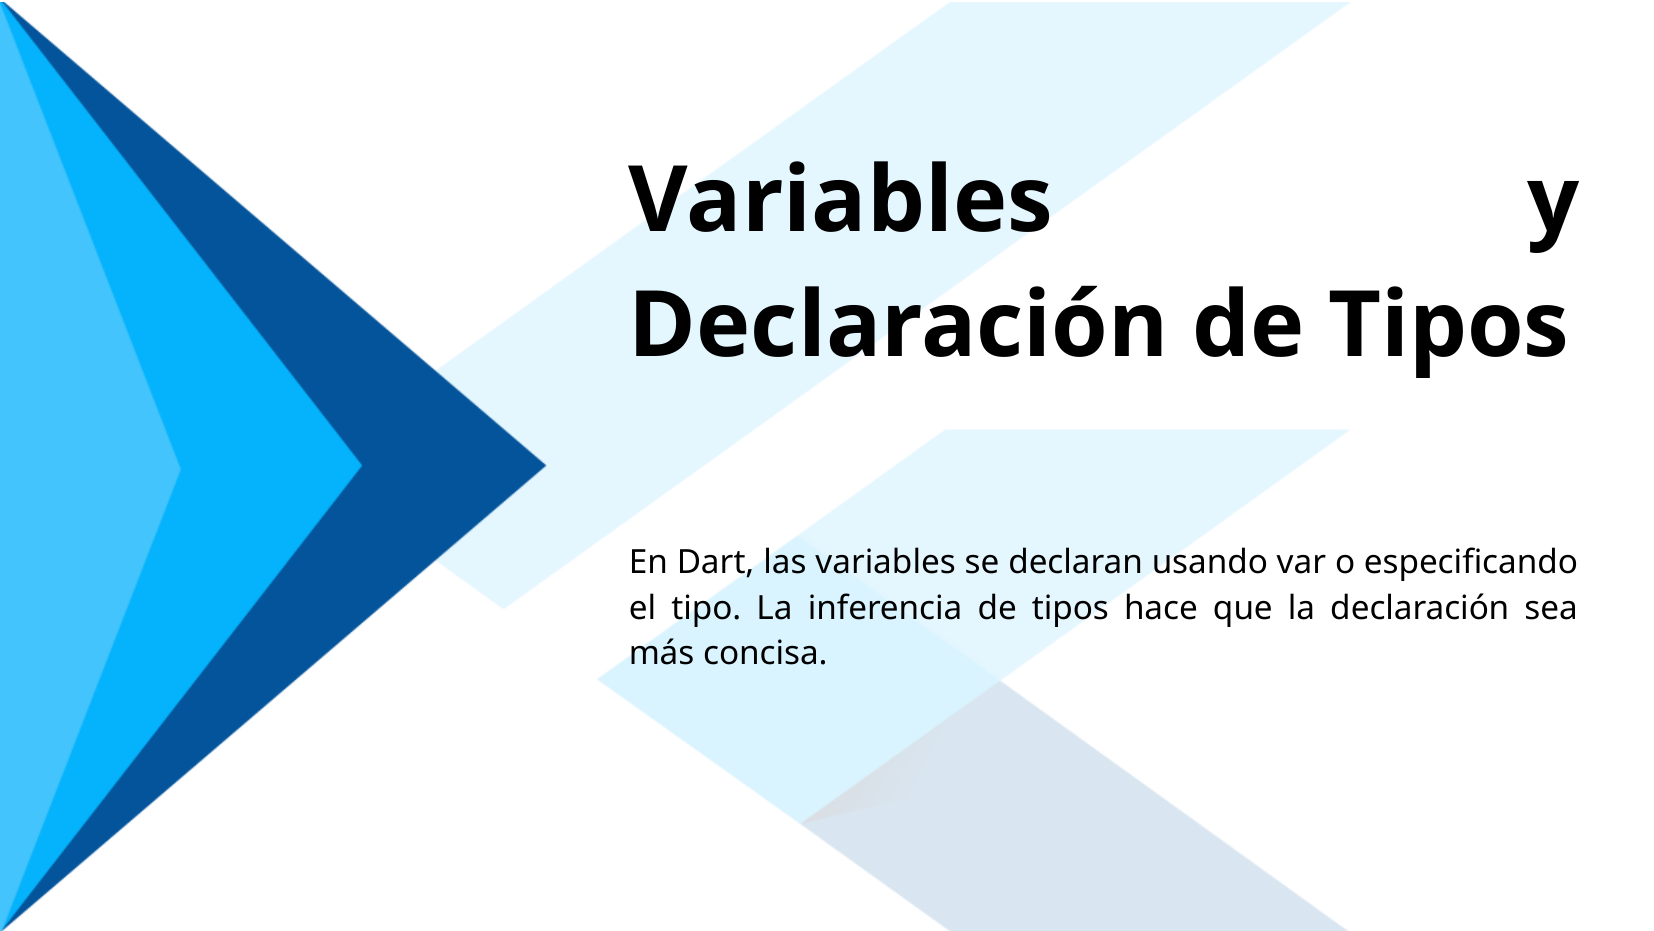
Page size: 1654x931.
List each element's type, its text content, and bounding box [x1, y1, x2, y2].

text_box Variables y Declaración de Tipos [614, 126, 1595, 401]
picture [0, 2, 1654, 931]
text_box En Dart, las variables se declaran usando var o especificando el tipo. La inferencia de tipos hace que la declaración sea más concisa. [614, 531, 1595, 813]
